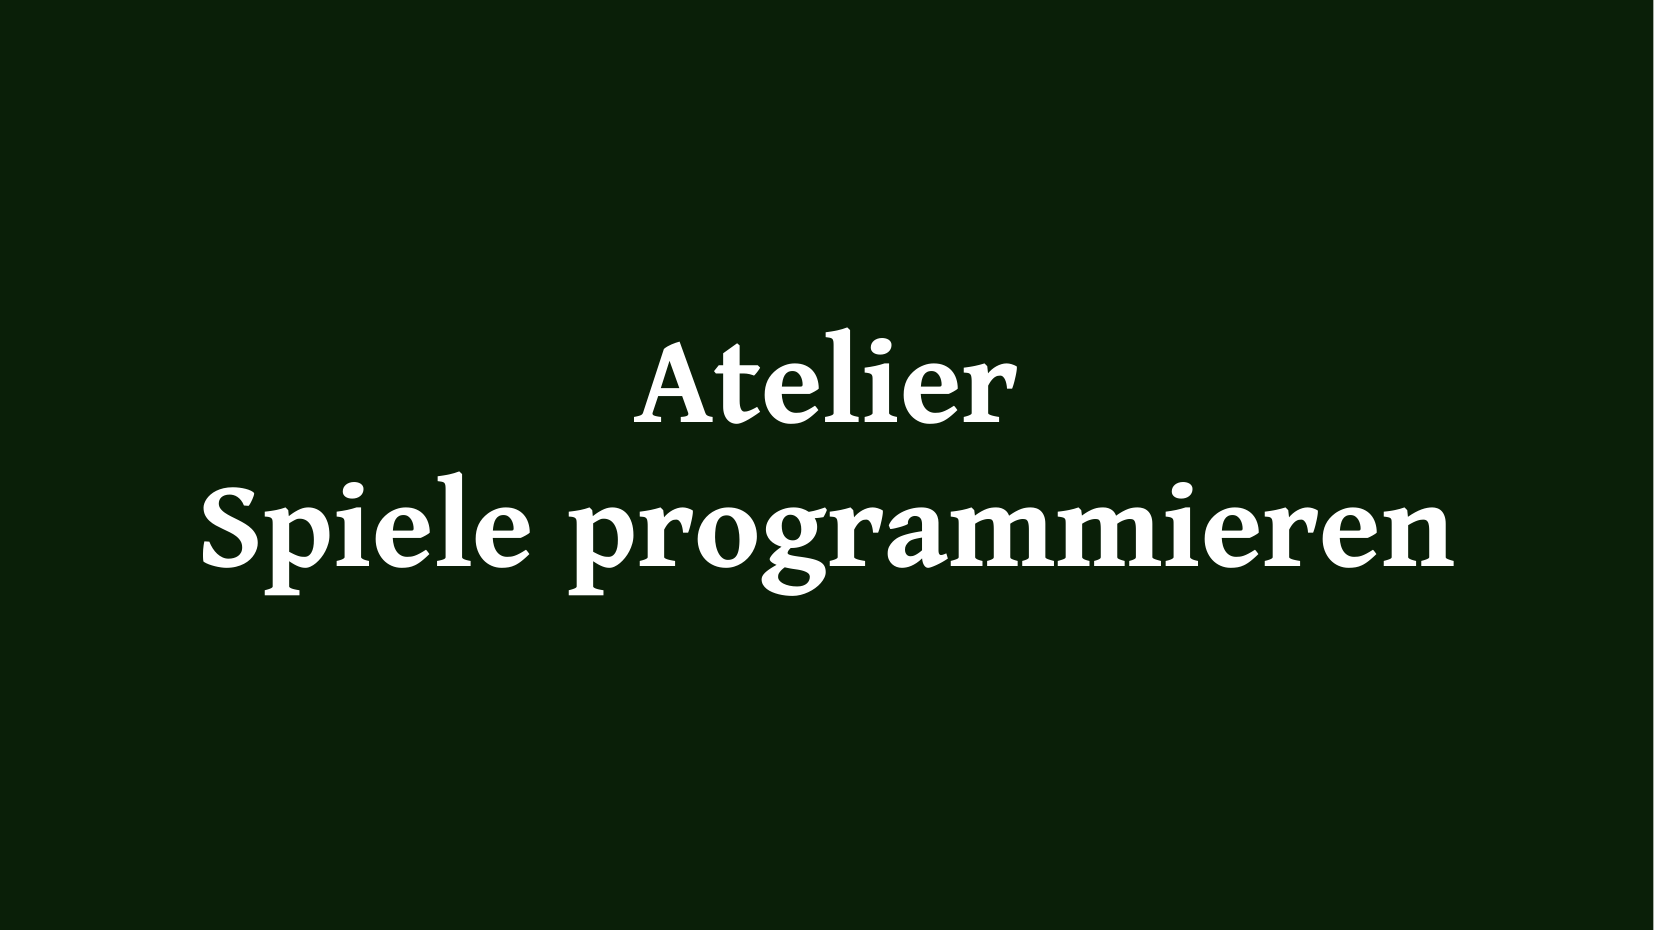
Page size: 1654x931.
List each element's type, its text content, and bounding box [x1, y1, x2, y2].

title Atelier Spiele programmieren [82, 88, 1571, 827]
